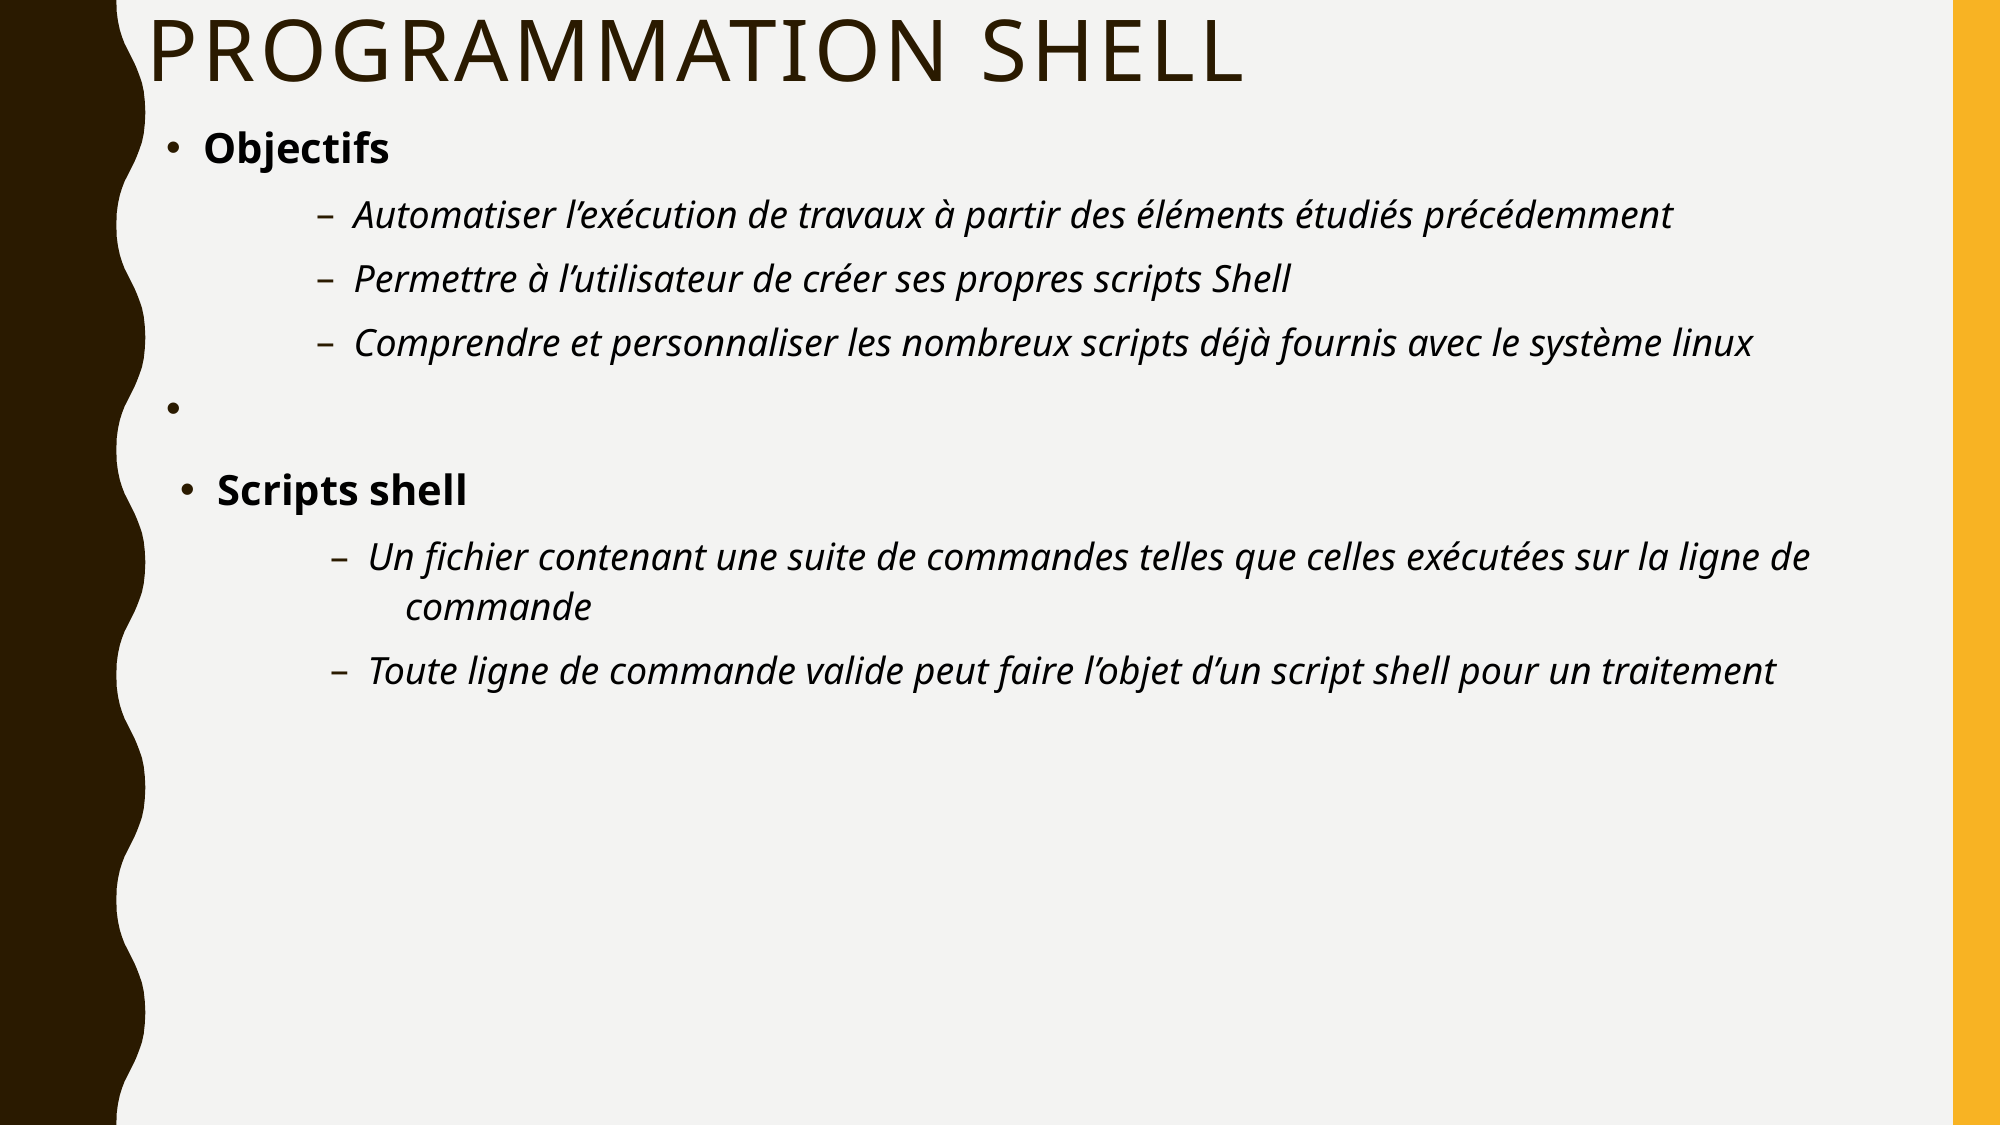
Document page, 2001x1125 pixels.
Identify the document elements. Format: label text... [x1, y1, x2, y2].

list Objectifs Automatiser l’exécution de travaux à partir des éléments étudiés précédemment Permettre à l’utilisateur de créer ses propres scripts Shell Comprendre et personnaliser les nombreux scripts déjà fournis avec le système linux [151, 109, 1821, 410]
title Programmation SHELL [131, 0, 1802, 115]
text_box Scripts shell Un fichier contenant une suite de commandes telles que celles exécutées sur la ligne de commande Toute ligne de commande valide peut faire l’objet d’un script shell pour un traitement [165, 451, 1835, 753]
